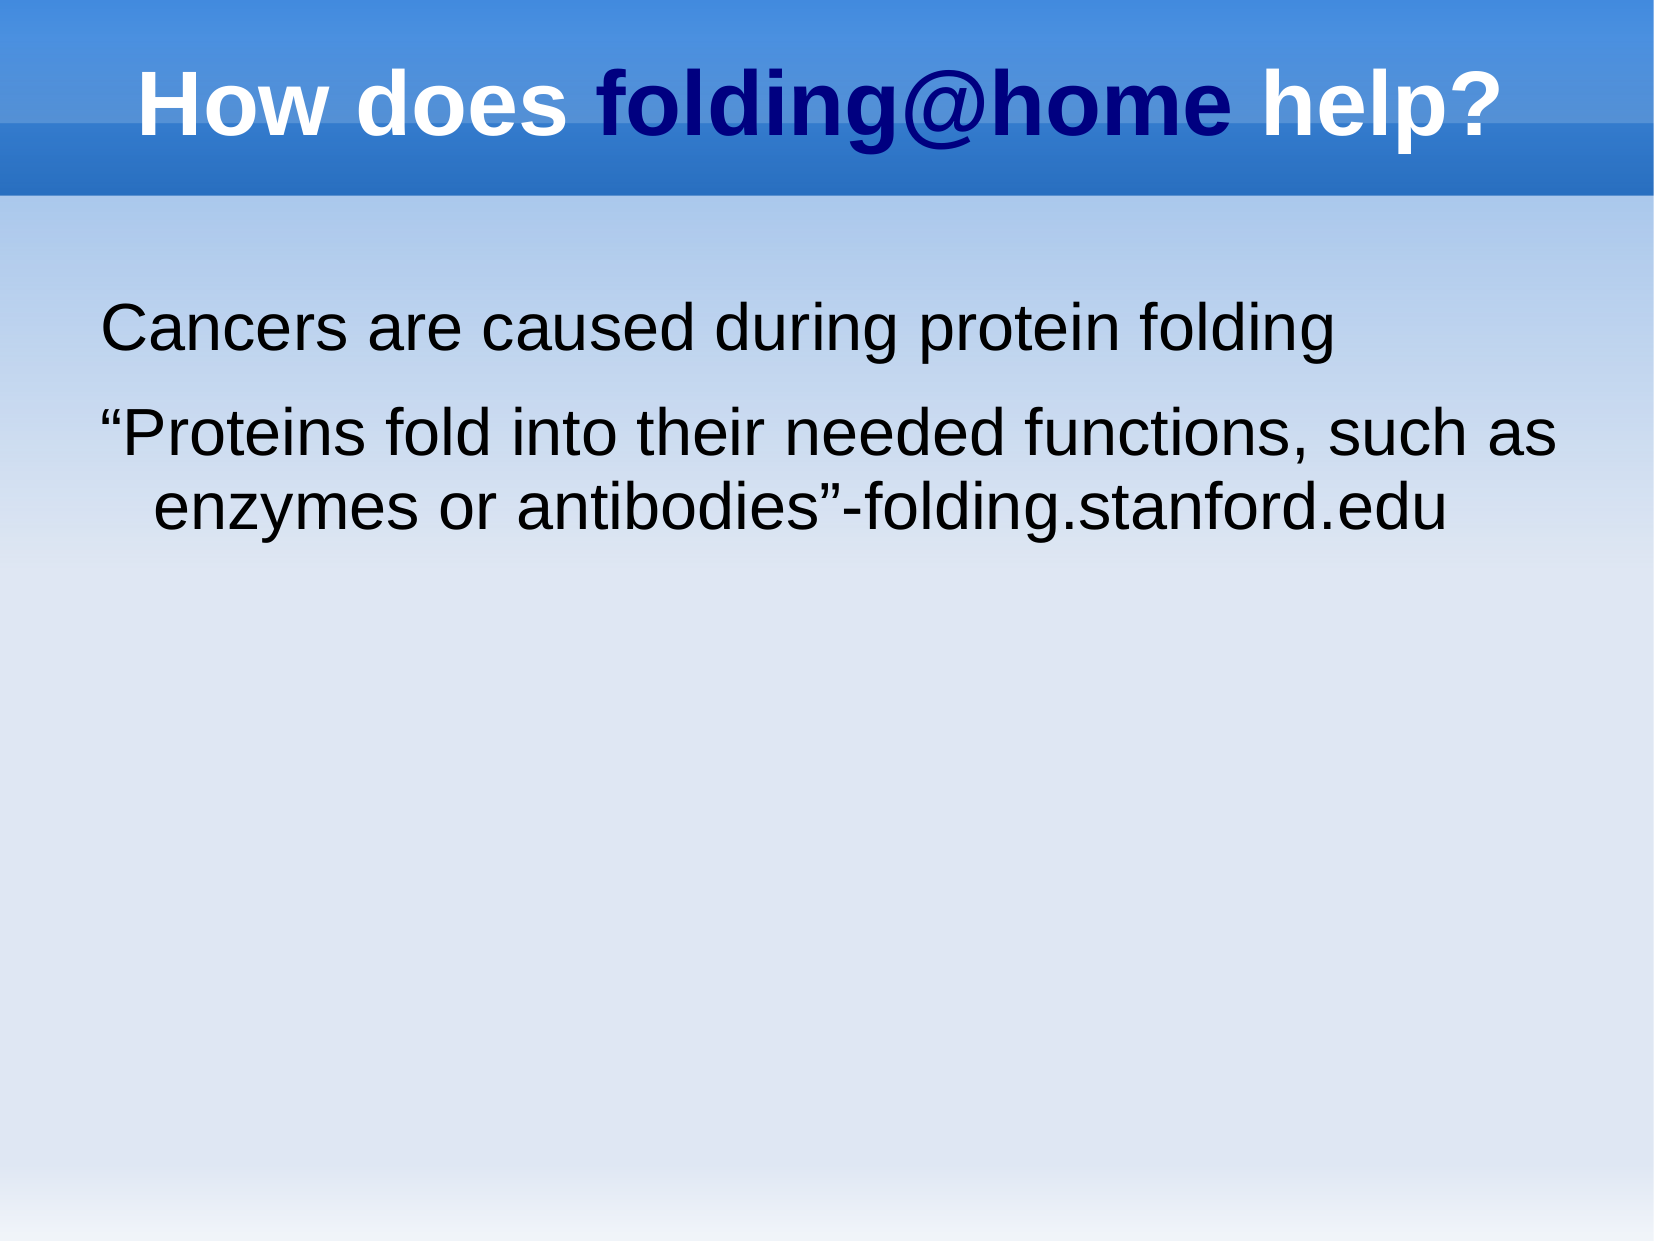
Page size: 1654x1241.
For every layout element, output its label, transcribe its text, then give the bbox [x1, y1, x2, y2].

list Cancers are caused during protein folding “Proteins fold into their needed functions, such as enzymes or antibodies”-folding.stanford.edu [82, 290, 1571, 1109]
picture [0, 0, 1654, 1241]
title How does folding@home help? [76, 0, 1565, 208]
